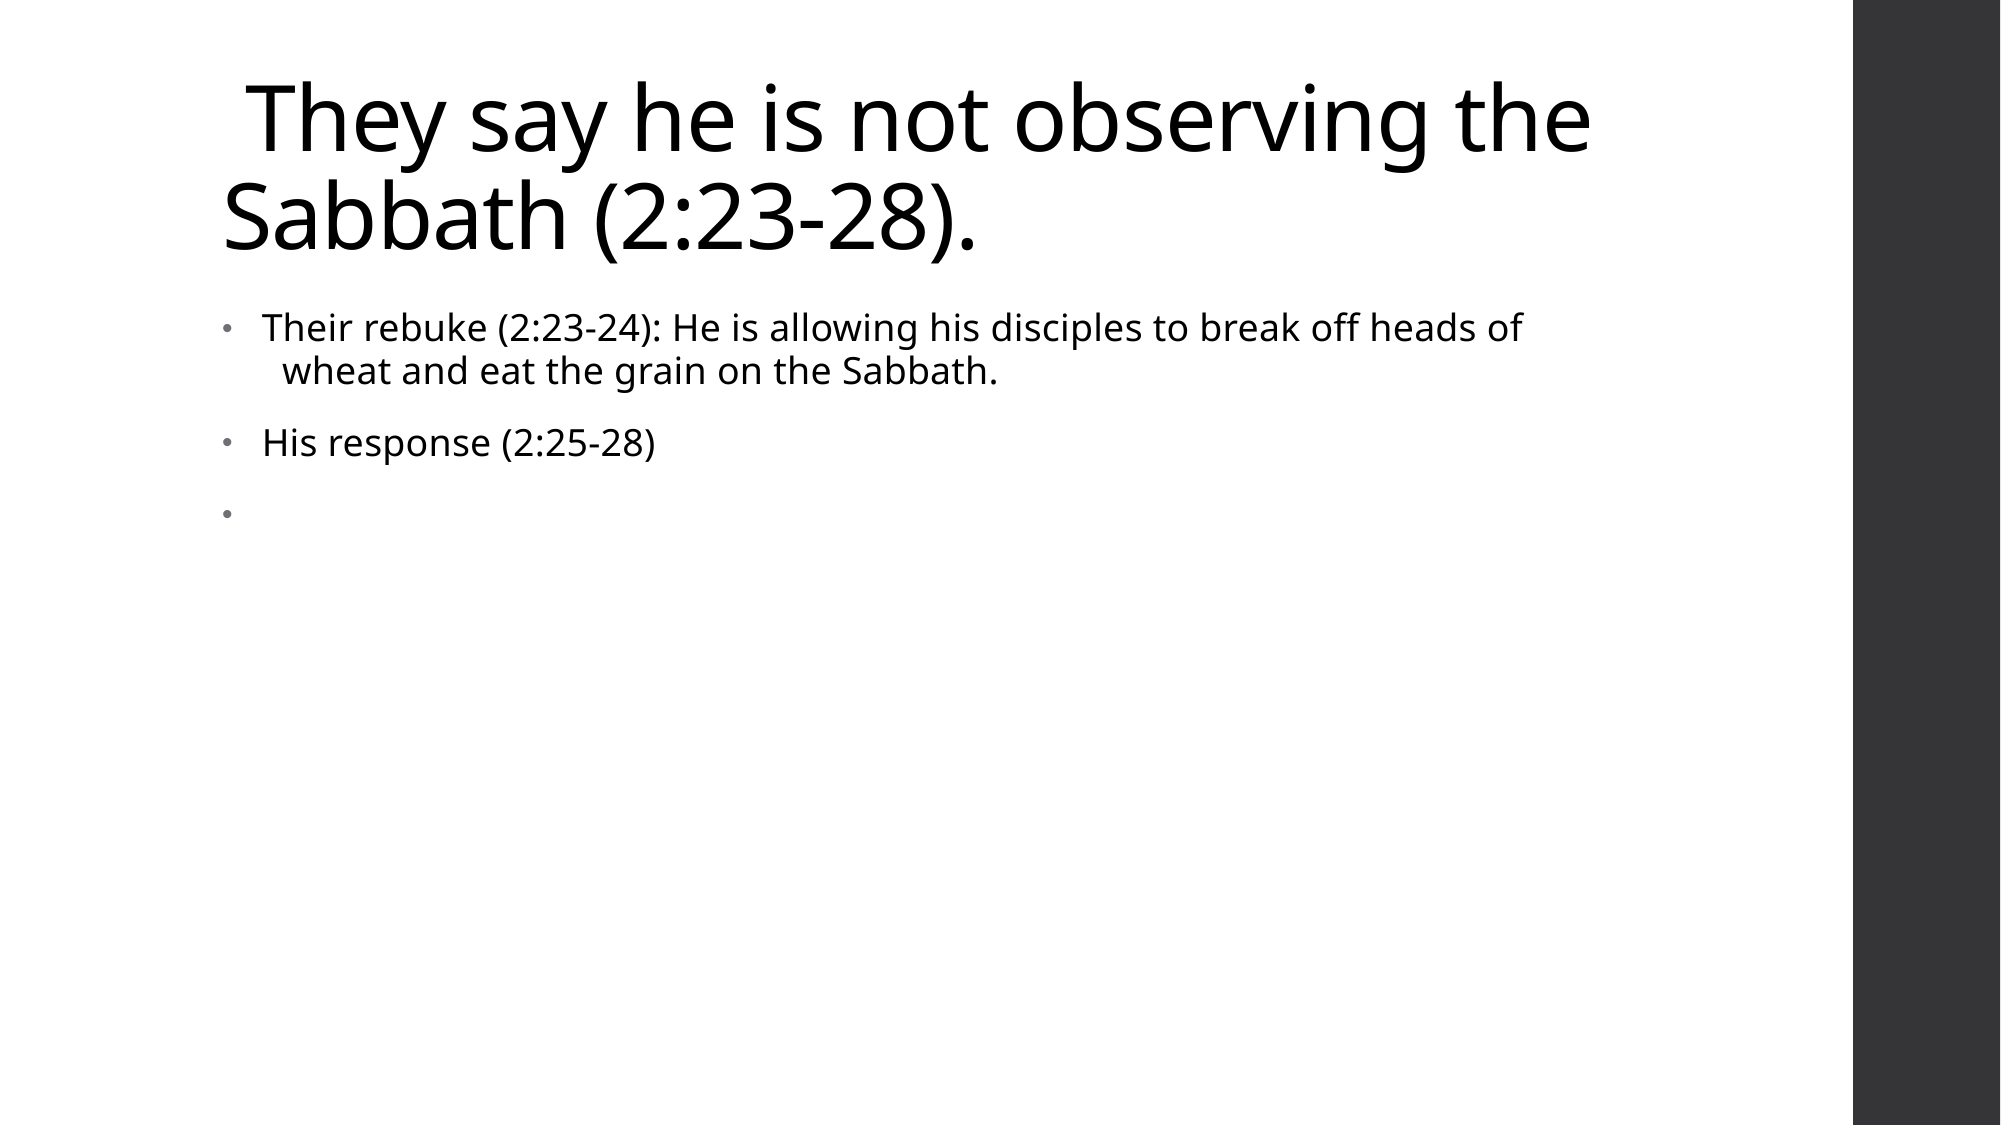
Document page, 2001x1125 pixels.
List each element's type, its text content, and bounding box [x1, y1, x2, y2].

list Their rebuke (2:23-24): He is allowing his disciples to break off heads of wheat and eat the grain on the Sabbath. His response (2:25-28) [206, 299, 1617, 1014]
title They say he is not observing the Sabbath (2:23-28). [206, 60, 1797, 278]
